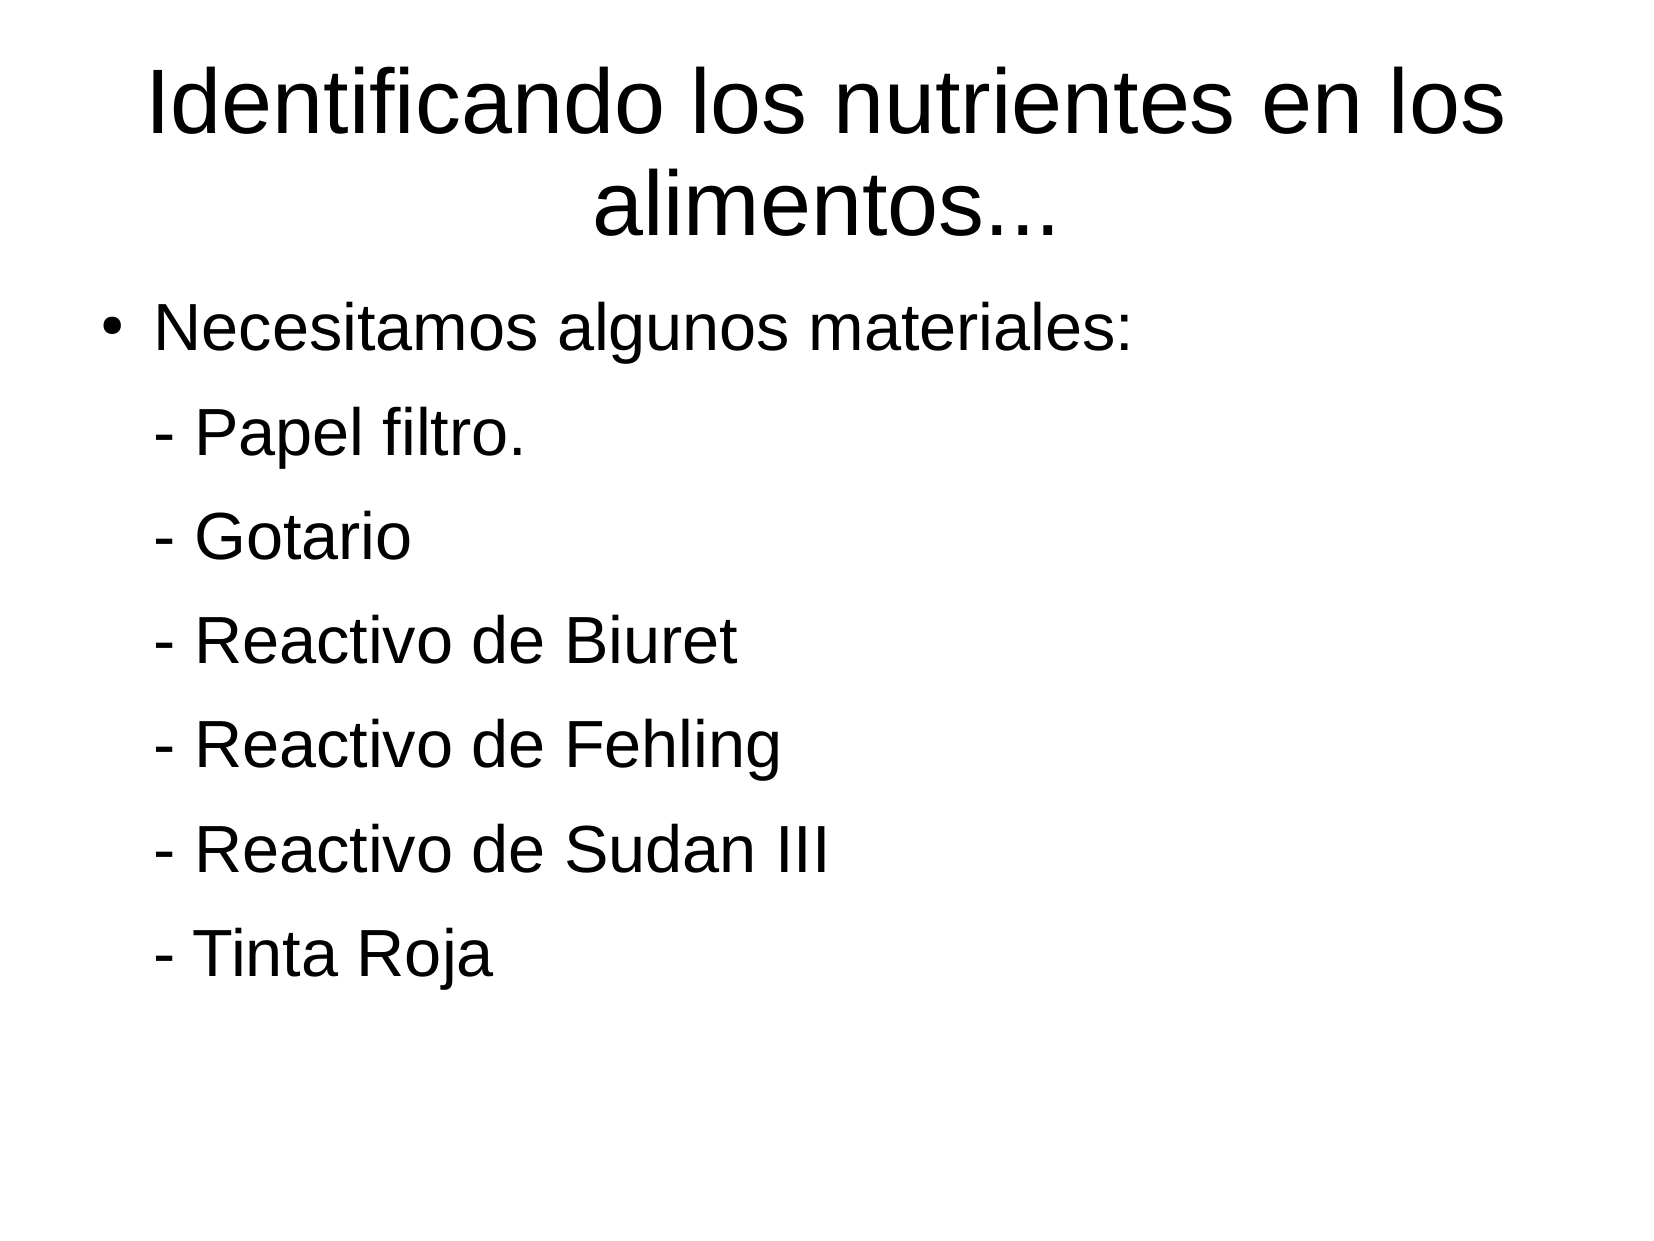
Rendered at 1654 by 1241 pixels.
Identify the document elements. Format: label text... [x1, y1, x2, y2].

title Identificando los nutrientes en los alimentos... [82, 49, 1571, 257]
list Necesitamos algunos materiales: - Papel filtro. - Gotario - Reactivo de Biuret - Reactivo de Fehling - Reactivo de Sudan III - Tinta Roja [82, 290, 1571, 1010]
